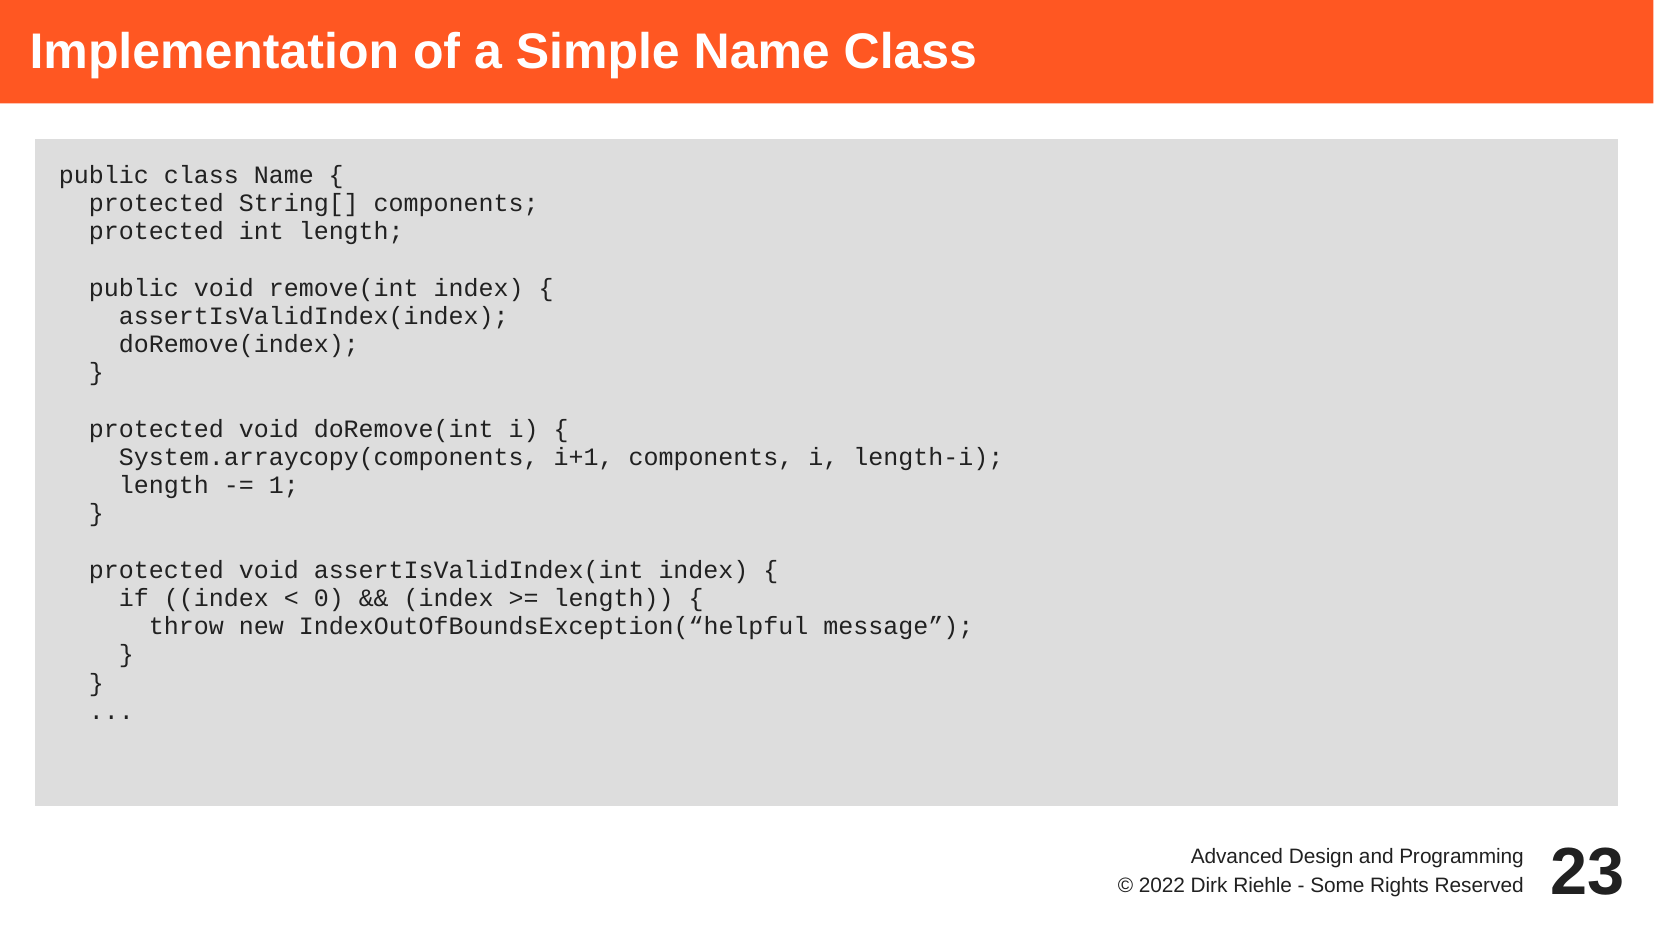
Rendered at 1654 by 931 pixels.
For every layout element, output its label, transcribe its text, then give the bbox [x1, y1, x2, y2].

title Implementation of a Simple Name Class [0, 0, 1654, 104]
list public class Name { protected String[] components; protected int length; public void remove(int index) { assertIsValidIndex(index); doRemove(index); } protected void doRemove(int i) { System.arraycopy(components, i+1, components, i, length-i); length -= 1; } protected void assertIsValidIndex(int index) { if ((index < 0) && (index >= length)) { throw new IndexOutOfBoundsException(“helpful message”); } } ... [29, 132, 1625, 813]
